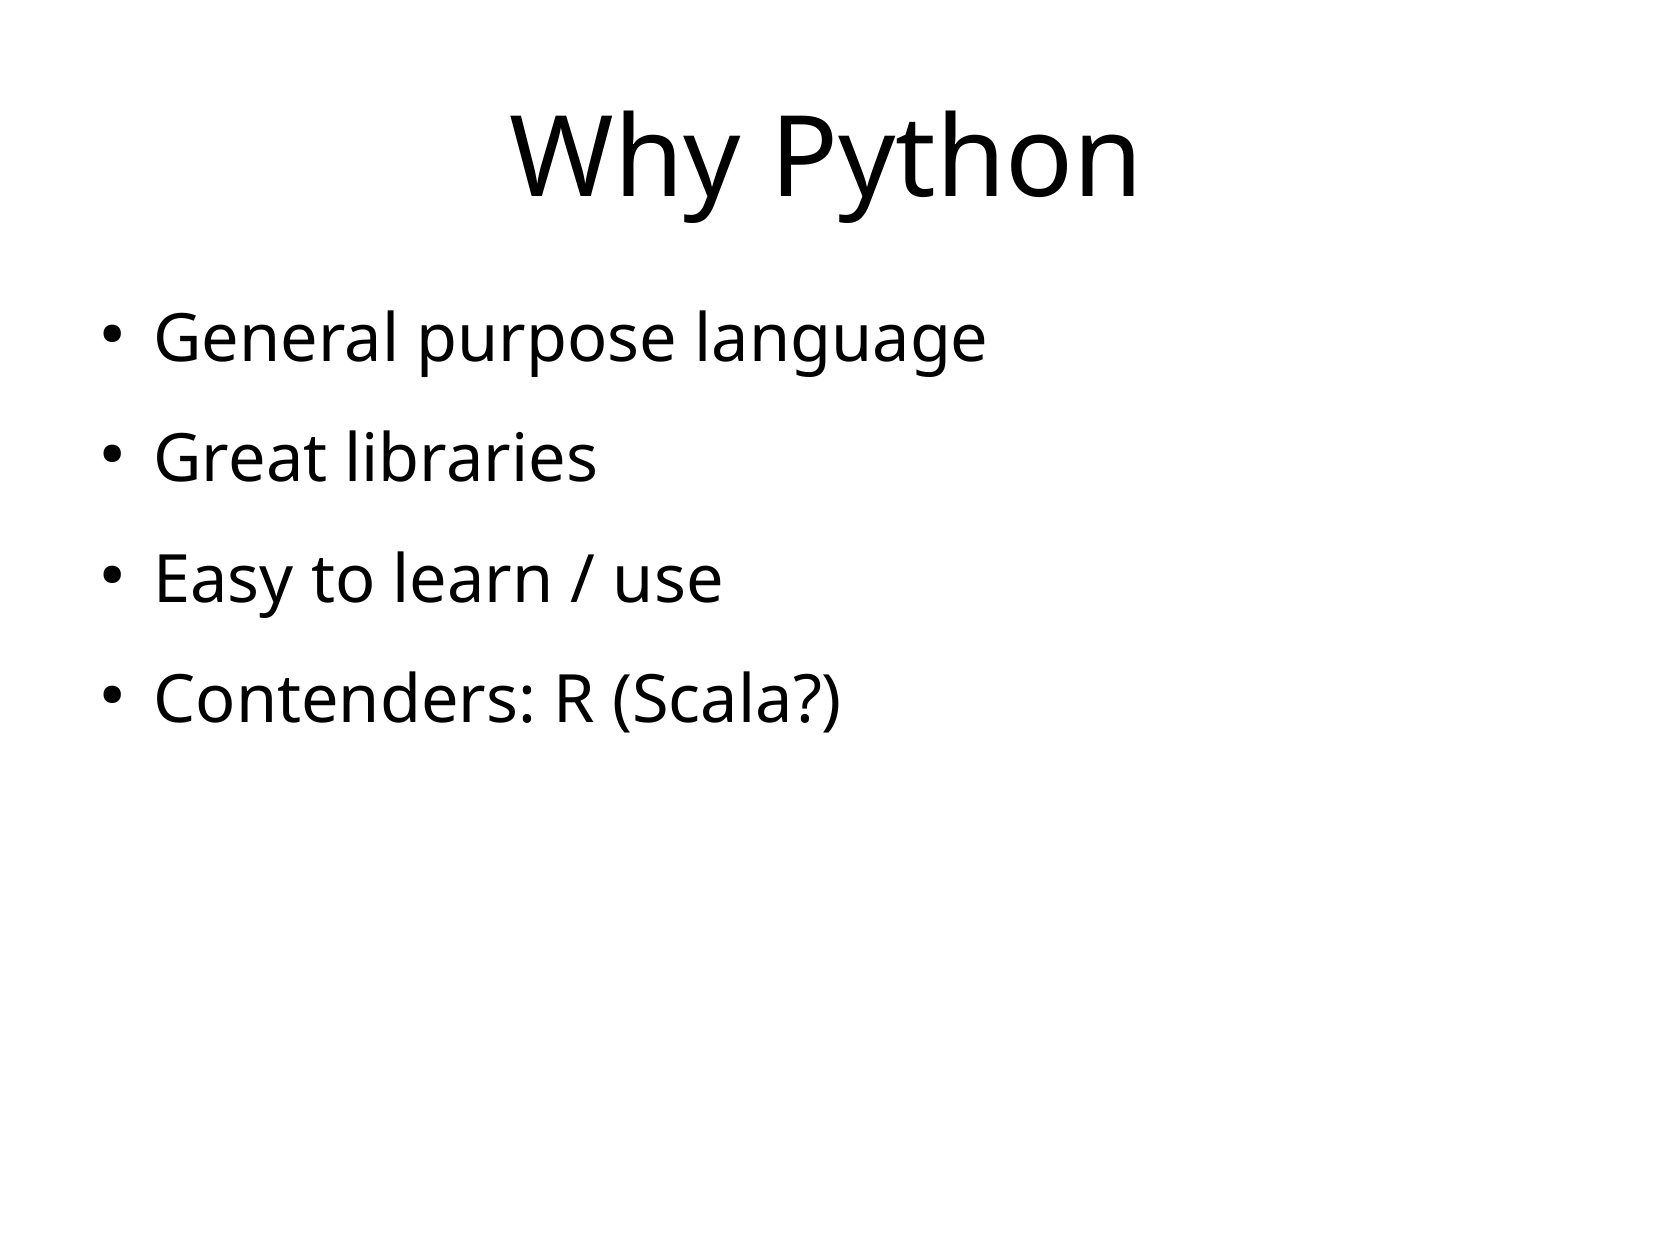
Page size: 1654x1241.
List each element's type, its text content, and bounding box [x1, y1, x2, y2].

list General purpose language Great libraries Easy to learn / use Contenders: R (Scala?) [82, 290, 1571, 1010]
title Why Python [82, 49, 1571, 257]
